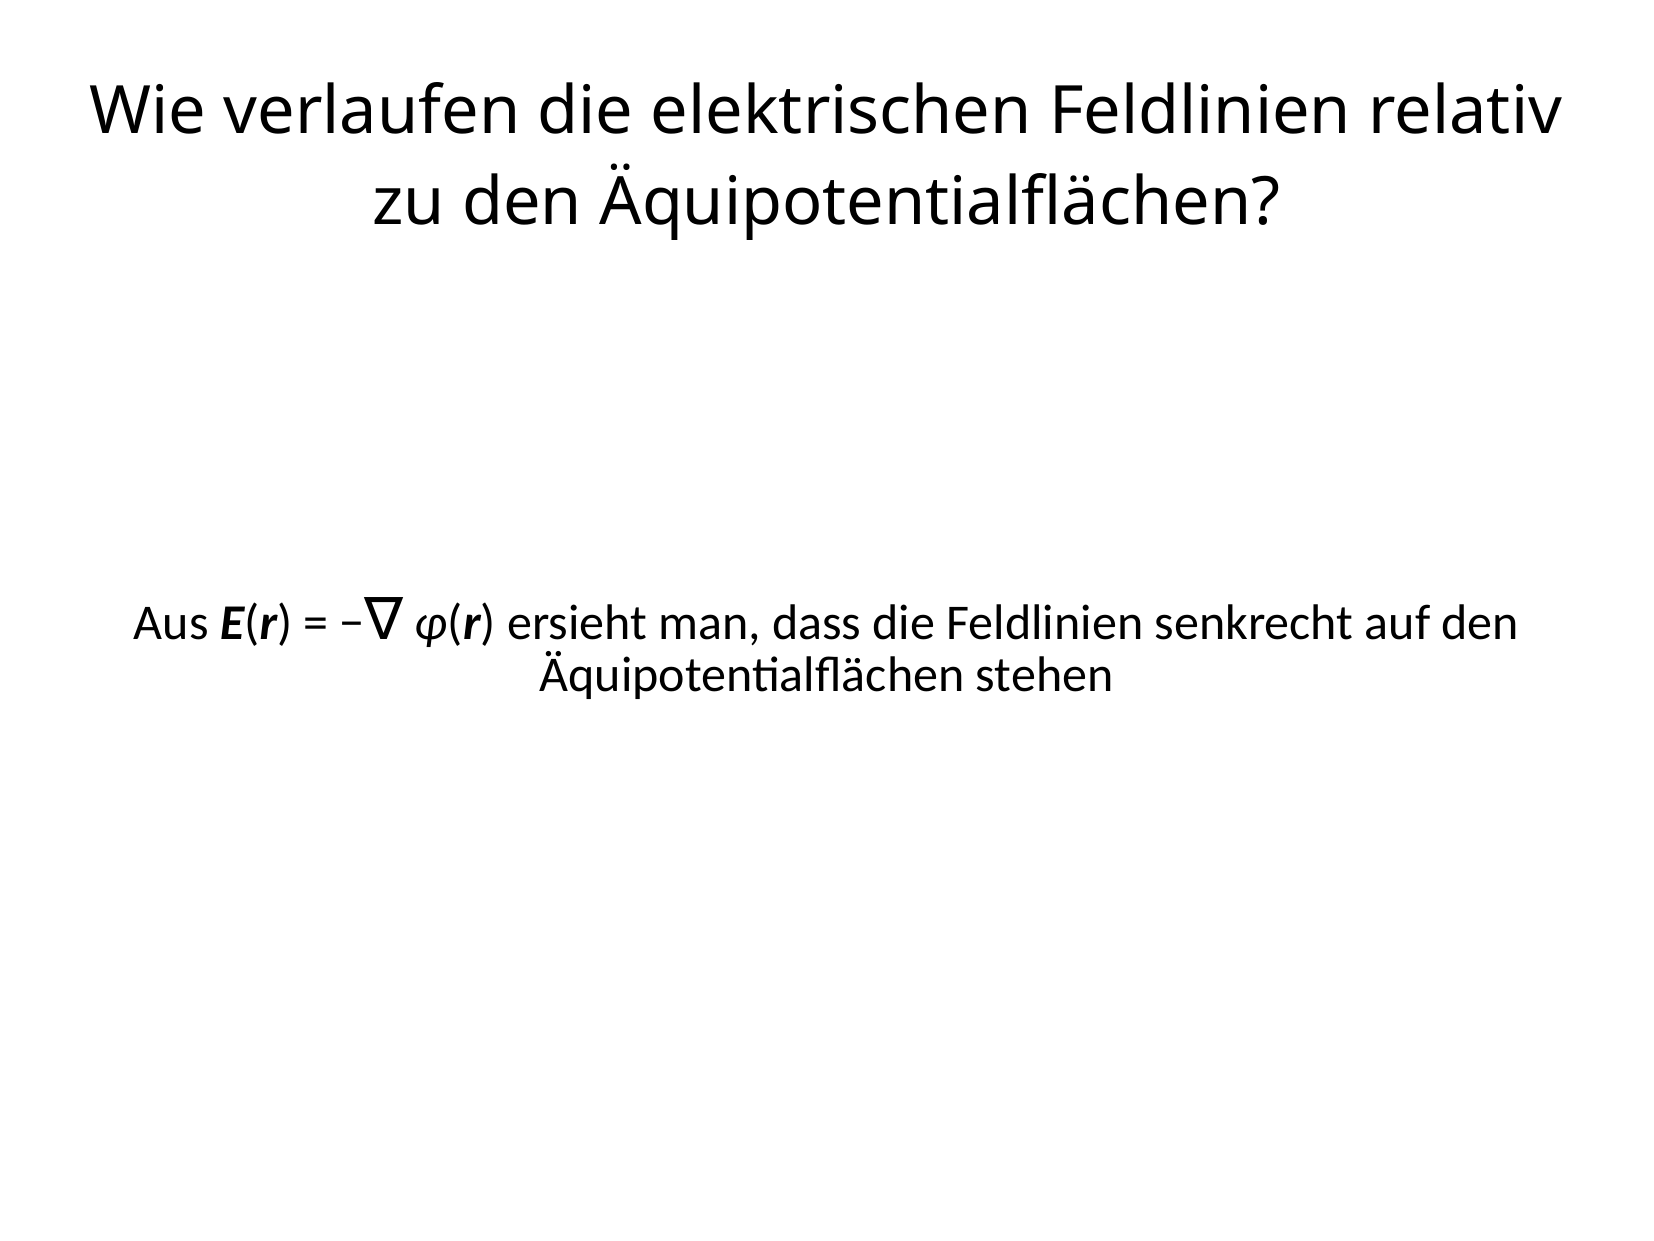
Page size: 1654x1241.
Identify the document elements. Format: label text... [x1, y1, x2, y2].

subtitle Aus E(r) = −∇ φ(r) ersieht man, dass die Feldlinien senkrecht auf den Äquipotentialflächen stehen [82, 290, 1571, 1010]
title Wie verlaufen die elektrischen Feldlinien relativ zu den Äquipotentialflächen? [82, 49, 1571, 257]
